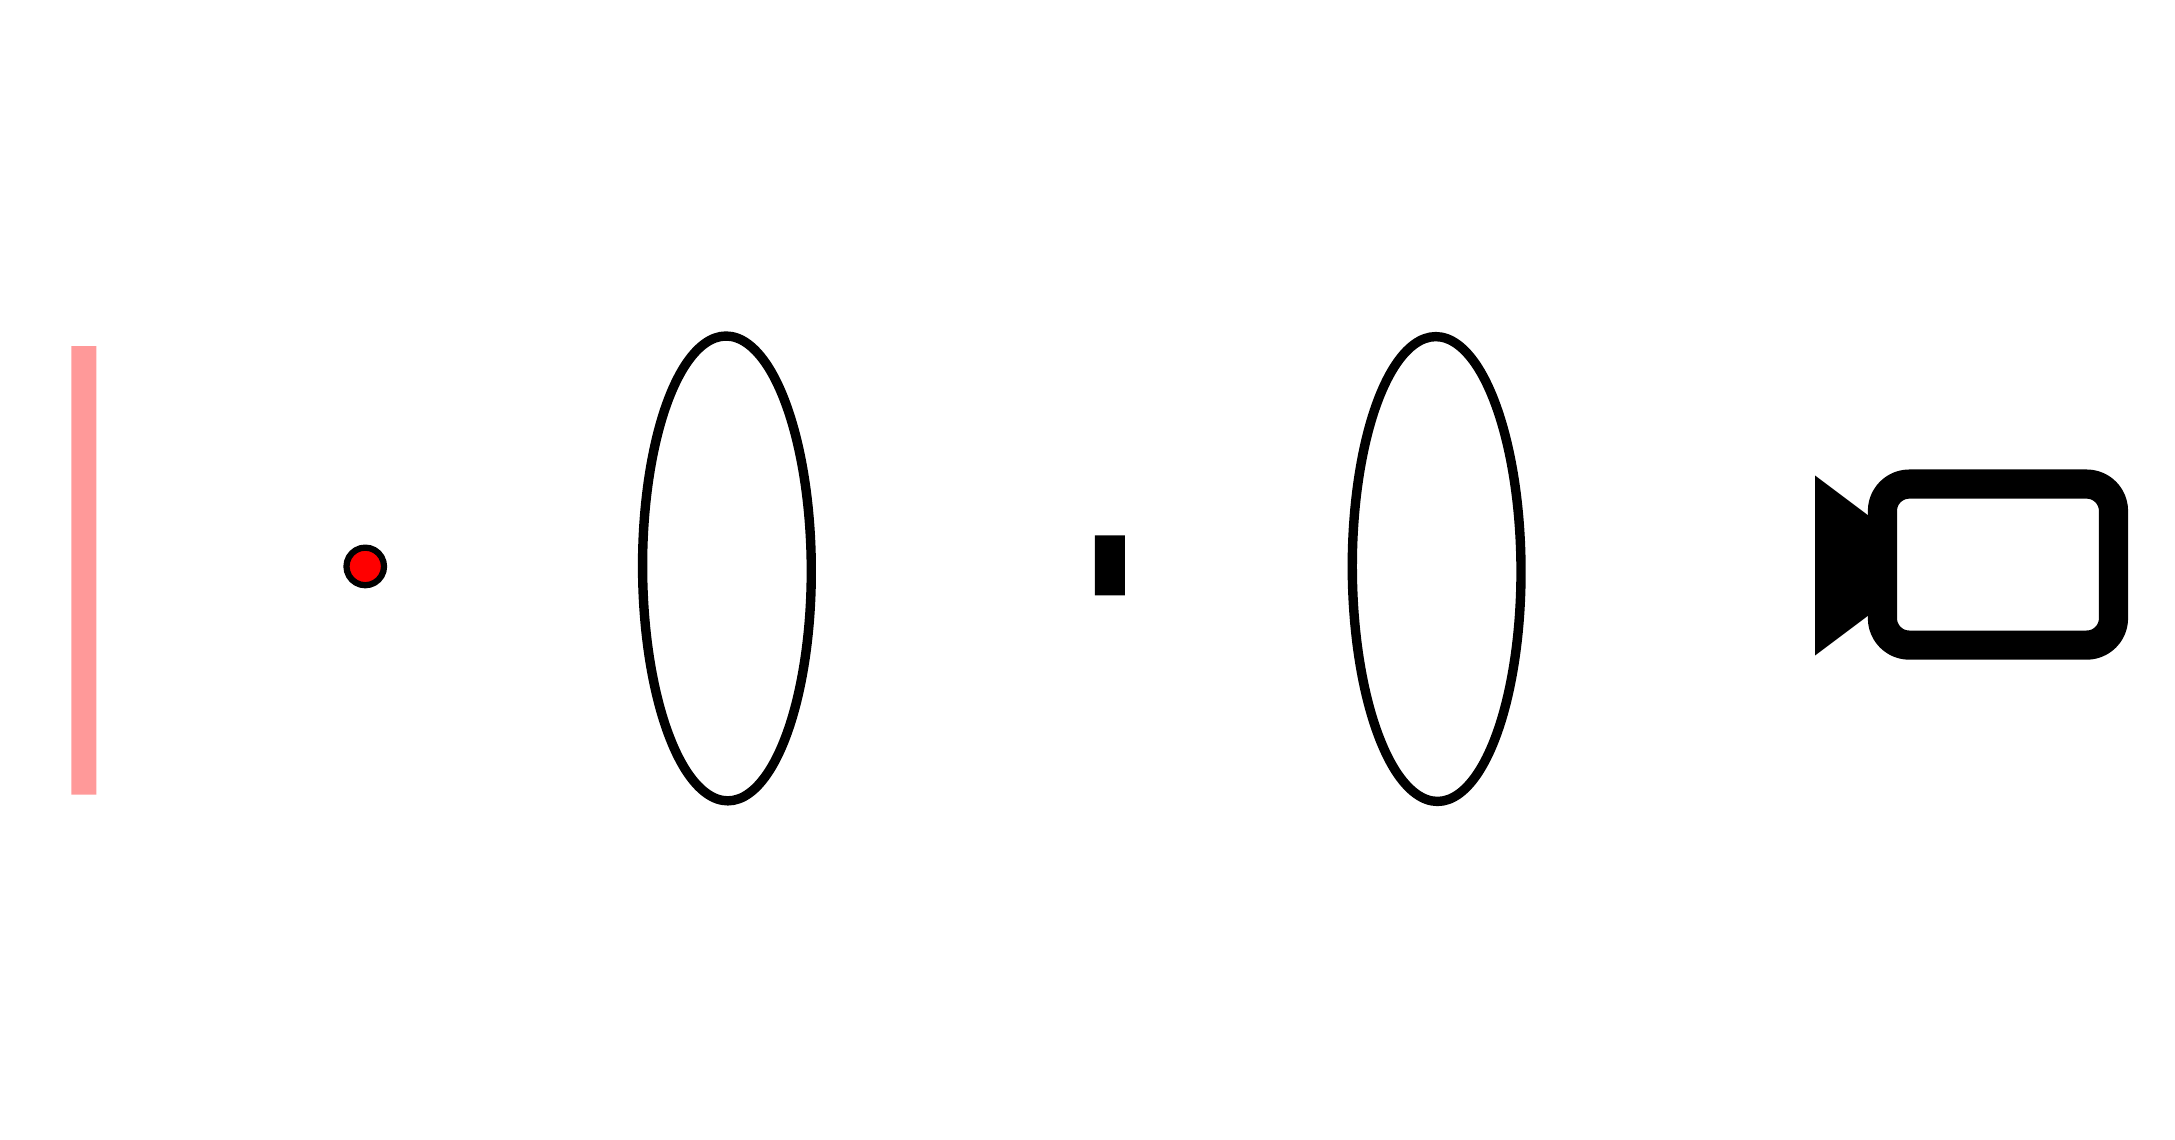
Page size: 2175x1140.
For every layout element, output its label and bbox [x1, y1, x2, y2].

text_box [642, 336, 812, 801]
text_box [346, 547, 385, 586]
text_box [1094, 535, 1125, 596]
text_box [1882, 484, 2114, 646]
text_box [1352, 336, 1522, 802]
text_box [1815, 475, 1876, 656]
